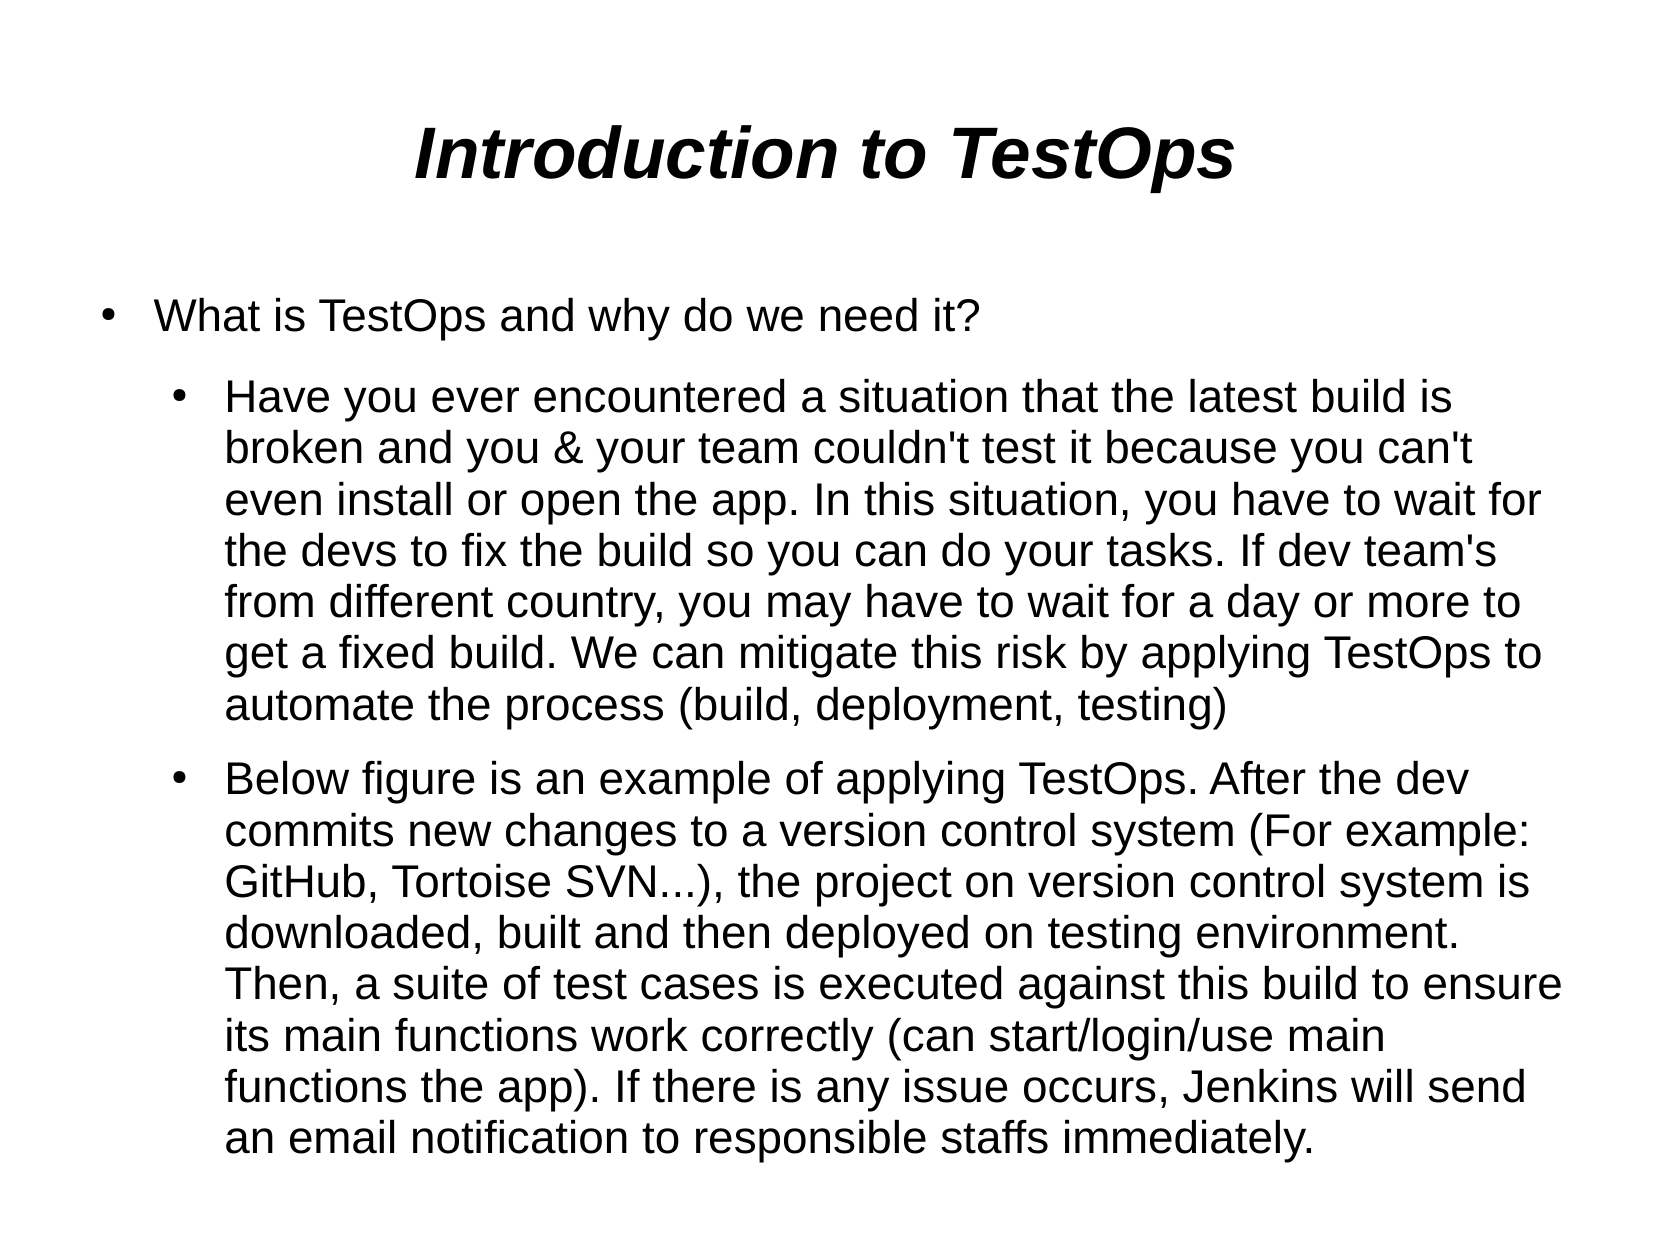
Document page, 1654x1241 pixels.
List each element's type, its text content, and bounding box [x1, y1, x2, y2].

title Introduction to TestOps [82, 49, 1571, 257]
list What is TestOps and why do we need it? Have you ever encountered a situation that the latest build is broken and you & your team couldn't test it because you can't even install or open the app. In this situation, you have to wait for the devs to fix the build so you can do your tasks. If dev team's from different country, you may have to wait for a day or more to get a fixed build. We can mitigate this risk by applying TestOps to automate the process (build, deployment, testing) Below figure is an example of applying TestOps. After the dev commits new changes to a version control system (For example: GitHub, Tortoise SVN...), the project on version control system is downloaded, built and then deployed on testing environment. Then, a suite of test cases is executed against this build to ensure its main functions work correctly (can start/login/use main functions the app). If there is any issue occurs, Jenkins will send an email notification to responsible staffs immediately. [82, 290, 1571, 1241]
